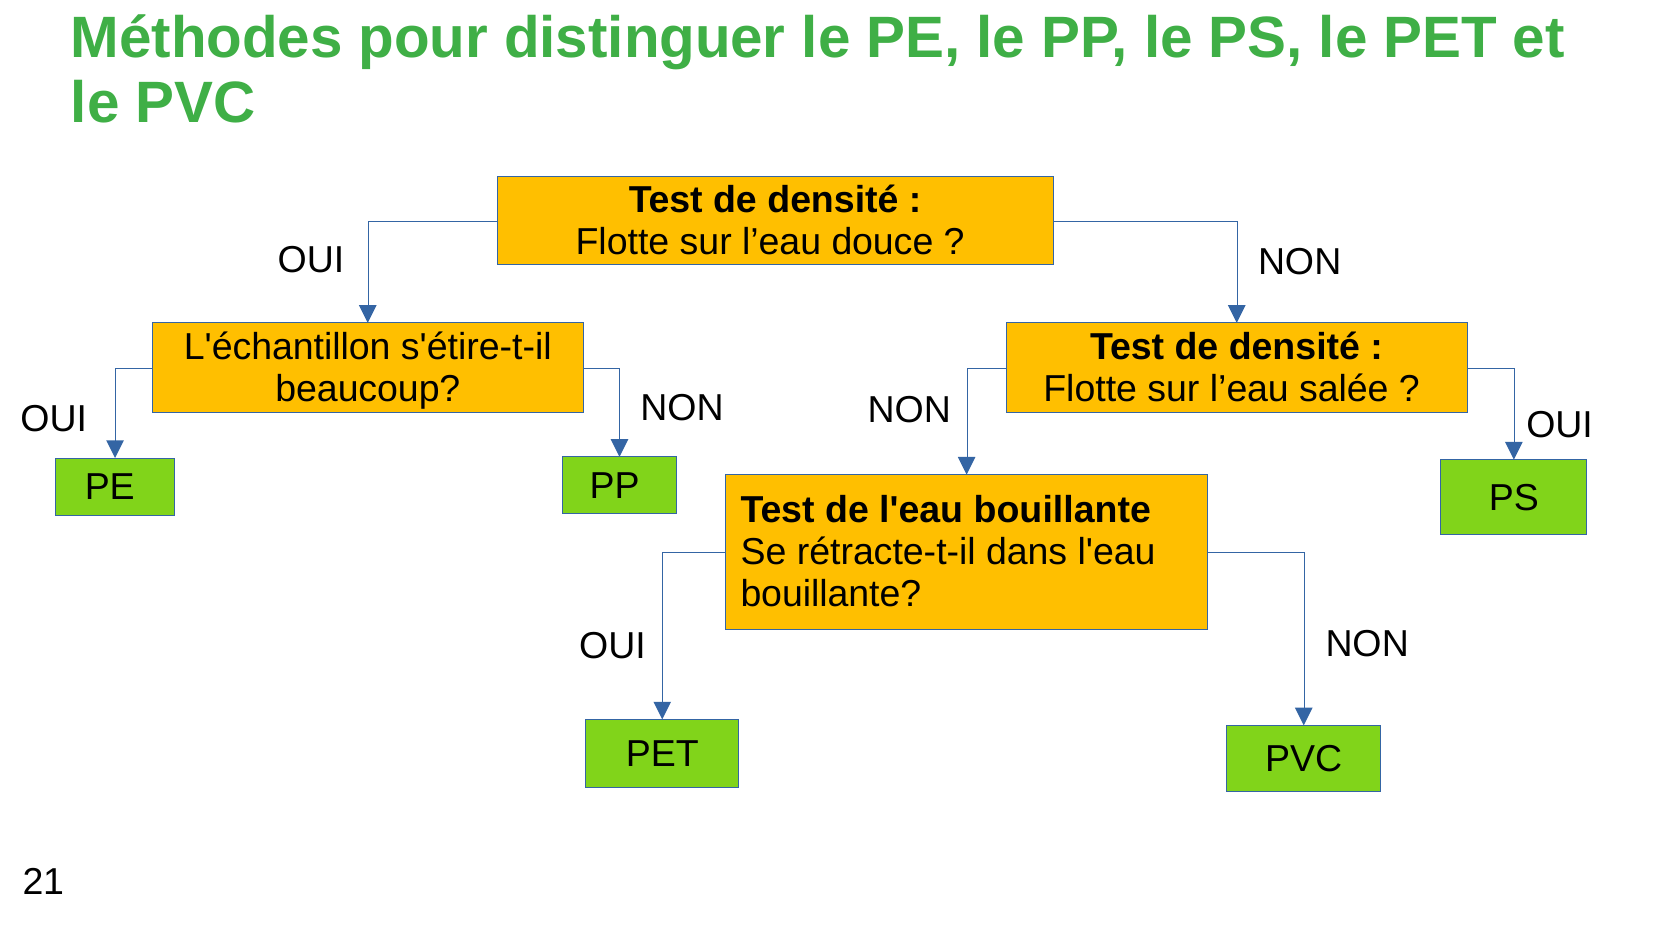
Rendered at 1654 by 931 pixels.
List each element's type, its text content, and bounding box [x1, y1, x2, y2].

text_box Test de densité : Flotte sur l’eau salée ? [1006, 322, 1468, 413]
title Méthodes pour distinguer le PE, le PP, le PS, le PET et le PVC [70, 4, 1613, 135]
text_box NON [1243, 232, 1357, 290]
text_box L'échantillon s'étire-t-il beaucoup? [152, 322, 584, 413]
text_box PP [562, 456, 677, 514]
text_box NON [852, 380, 966, 438]
text_box NON [625, 378, 739, 436]
text_box Test de l'eau bouillante Se rétracte-t-il dans l'eau bouillante? [725, 474, 1208, 630]
text_box NON [1310, 614, 1424, 672]
text_box Test de densité : Flotte sur l’eau douce ? [497, 176, 1054, 265]
text_box PE [55, 458, 175, 516]
text_box OUI [5, 390, 103, 448]
text_box OUI [262, 230, 360, 288]
text_box PET [585, 719, 739, 788]
text_box PVC [1226, 725, 1381, 792]
text_box <number> [7, 853, 637, 924]
text_box PS [1440, 459, 1587, 535]
text_box OUI [564, 617, 661, 674]
text_box OUI [1511, 396, 1608, 454]
